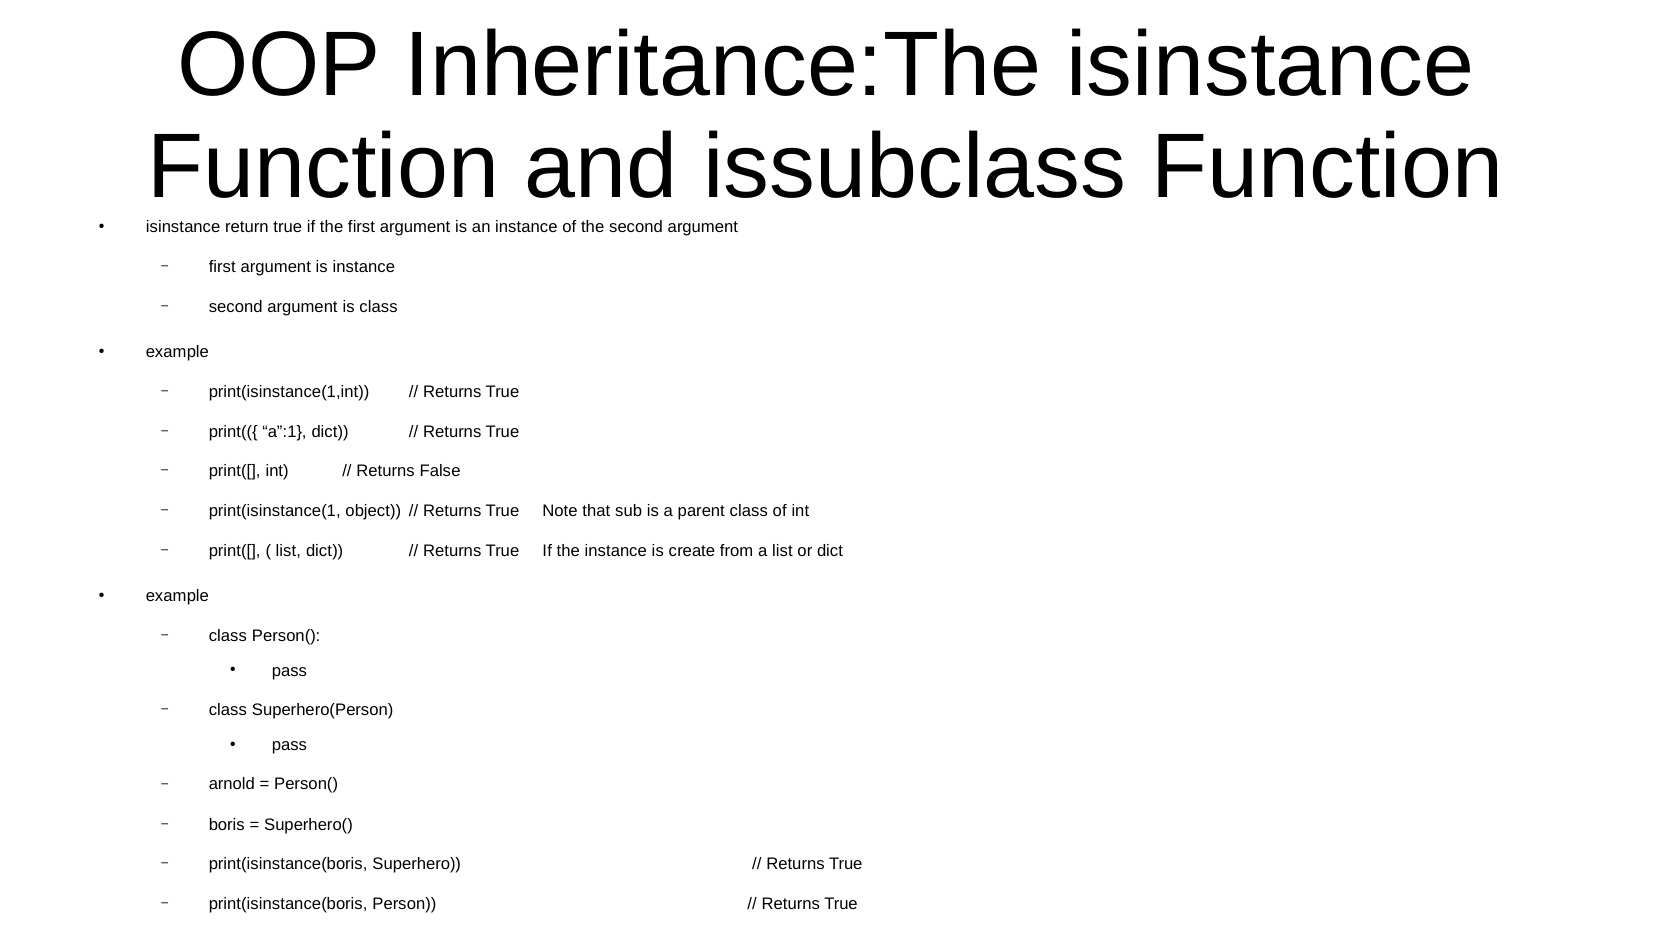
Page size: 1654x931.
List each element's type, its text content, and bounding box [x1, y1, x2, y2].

title OOP Inheritance:The isinstance Function and issubclass Function [82, 12, 1571, 217]
list isinstance return true if the first argument is an instance of the second argument first argument is instance second argument is class example print(isinstance(1,int)) // Returns True print(({ “a”:1}, dict)) // Returns True print([], int) // Returns False print(isinstance(1, object)) // Returns True Note that sub is a parent class of int print([], ( list, dict)) // Returns True If the instance is create from a list or dict example class Person(): pass class Superhero(Person) pass arnold = Person() boris = Superhero() print(isinstance(boris, Superhero)) // Returns True print(isinstance(boris, Person)) // Returns True [82, 217, 1636, 916]
